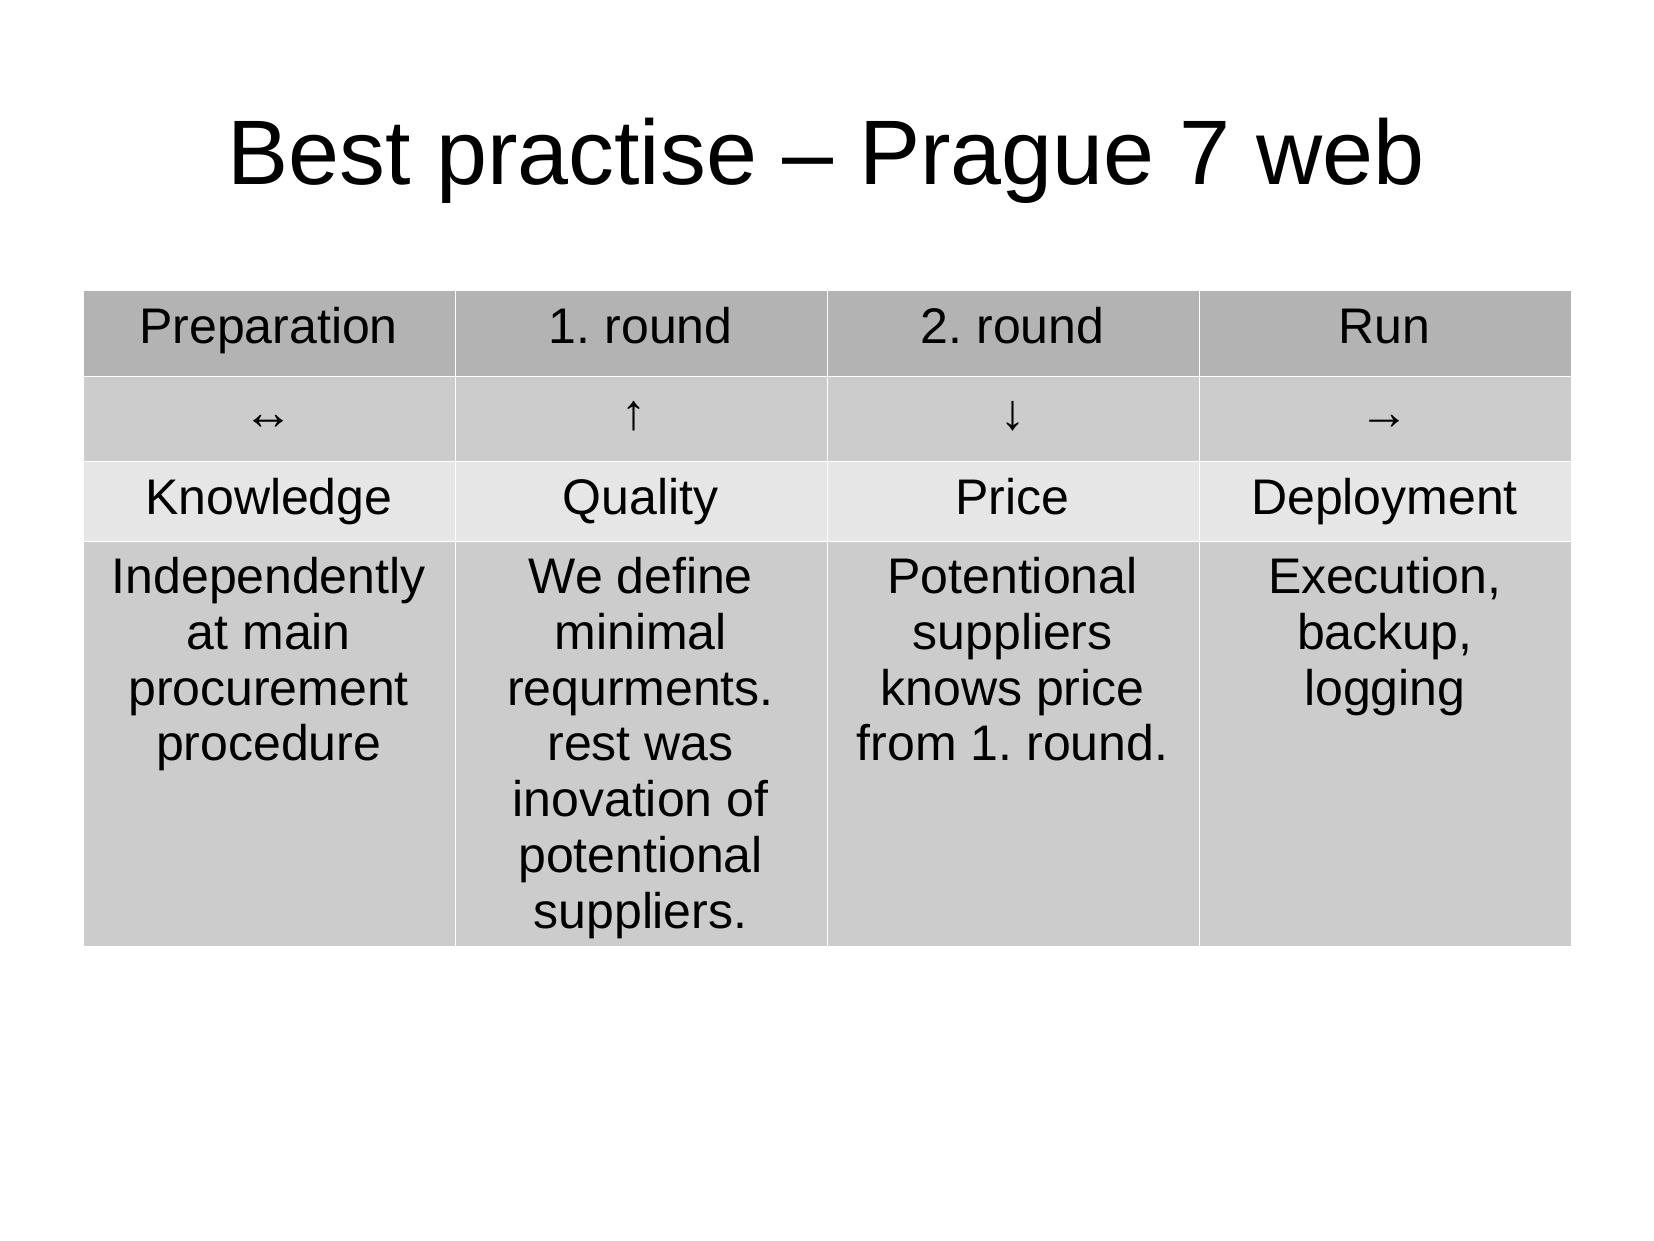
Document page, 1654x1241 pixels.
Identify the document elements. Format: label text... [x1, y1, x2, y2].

table_cell ↔ [84, 377, 455, 461]
table_header 1. round [456, 291, 827, 376]
table_cell ↓ [828, 377, 1199, 461]
table_header Preparation [84, 291, 455, 376]
table_cell We define minimal requrments. rest was inovation of potentional suppliers. [456, 542, 827, 946]
table_header 2. round [828, 291, 1199, 376]
table_cell Independently at main procurement procedure [84, 542, 455, 946]
table_cell Potentional suppliers knows price from 1. round. [828, 542, 1199, 946]
table_cell ↑ [456, 377, 827, 461]
table_cell Price [828, 462, 1199, 541]
table_cell Deployment [1200, 462, 1571, 541]
title Best practise – Prague 7 web [82, 49, 1571, 257]
table_cell Quality [456, 462, 827, 541]
table_cell Knowledge [84, 462, 455, 541]
table_cell Execution, backup, logging [1200, 542, 1571, 946]
table_header Run [1200, 291, 1571, 376]
table_cell → [1200, 377, 1571, 461]
